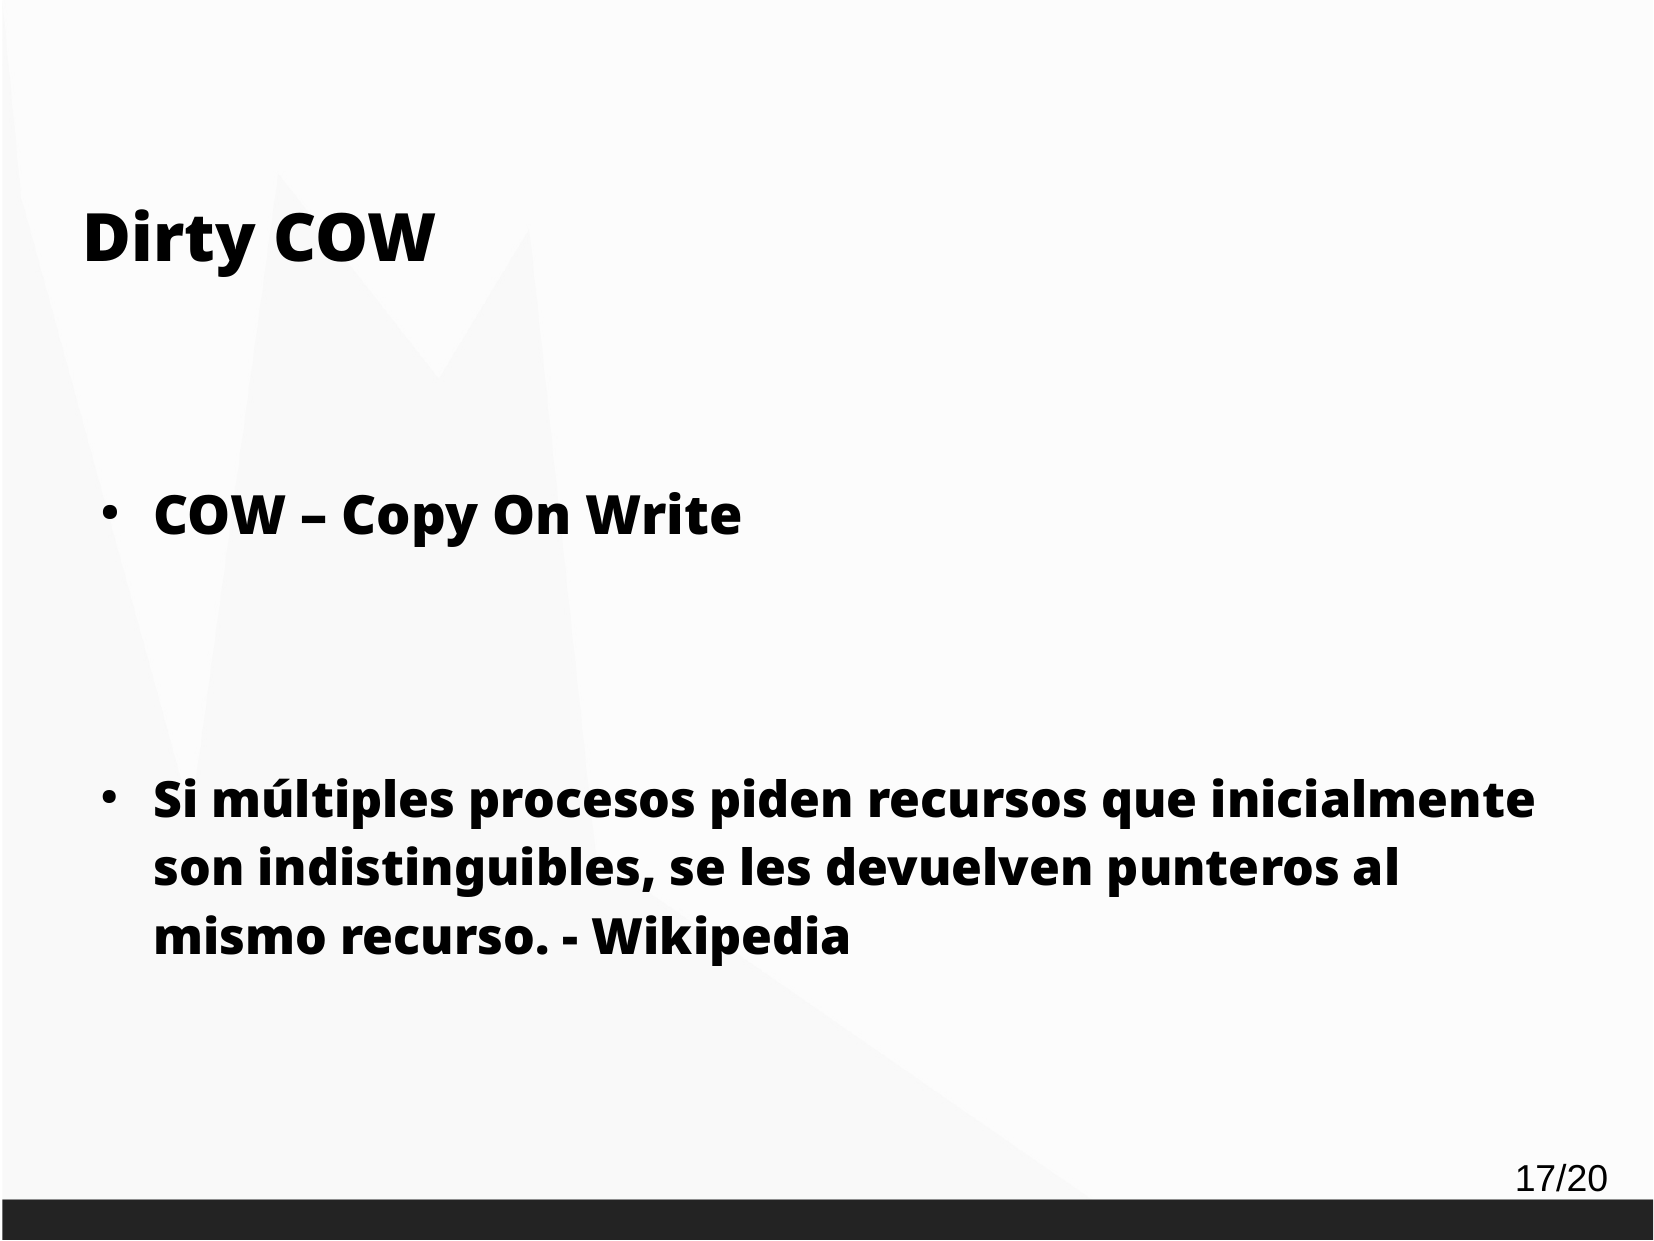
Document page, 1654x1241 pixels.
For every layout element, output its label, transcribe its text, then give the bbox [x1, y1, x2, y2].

list COW – Copy On Write Si múltiples procesos piden recursos que inicialmente son indistinguibles, se les devuelven punteros al mismo recurso. - Wikipedia [82, 372, 1571, 1093]
title Dirty COW [82, 132, 1571, 340]
picture [2, 0, 1654, 1241]
text_box 17/20 [1500, 1149, 1651, 1201]
